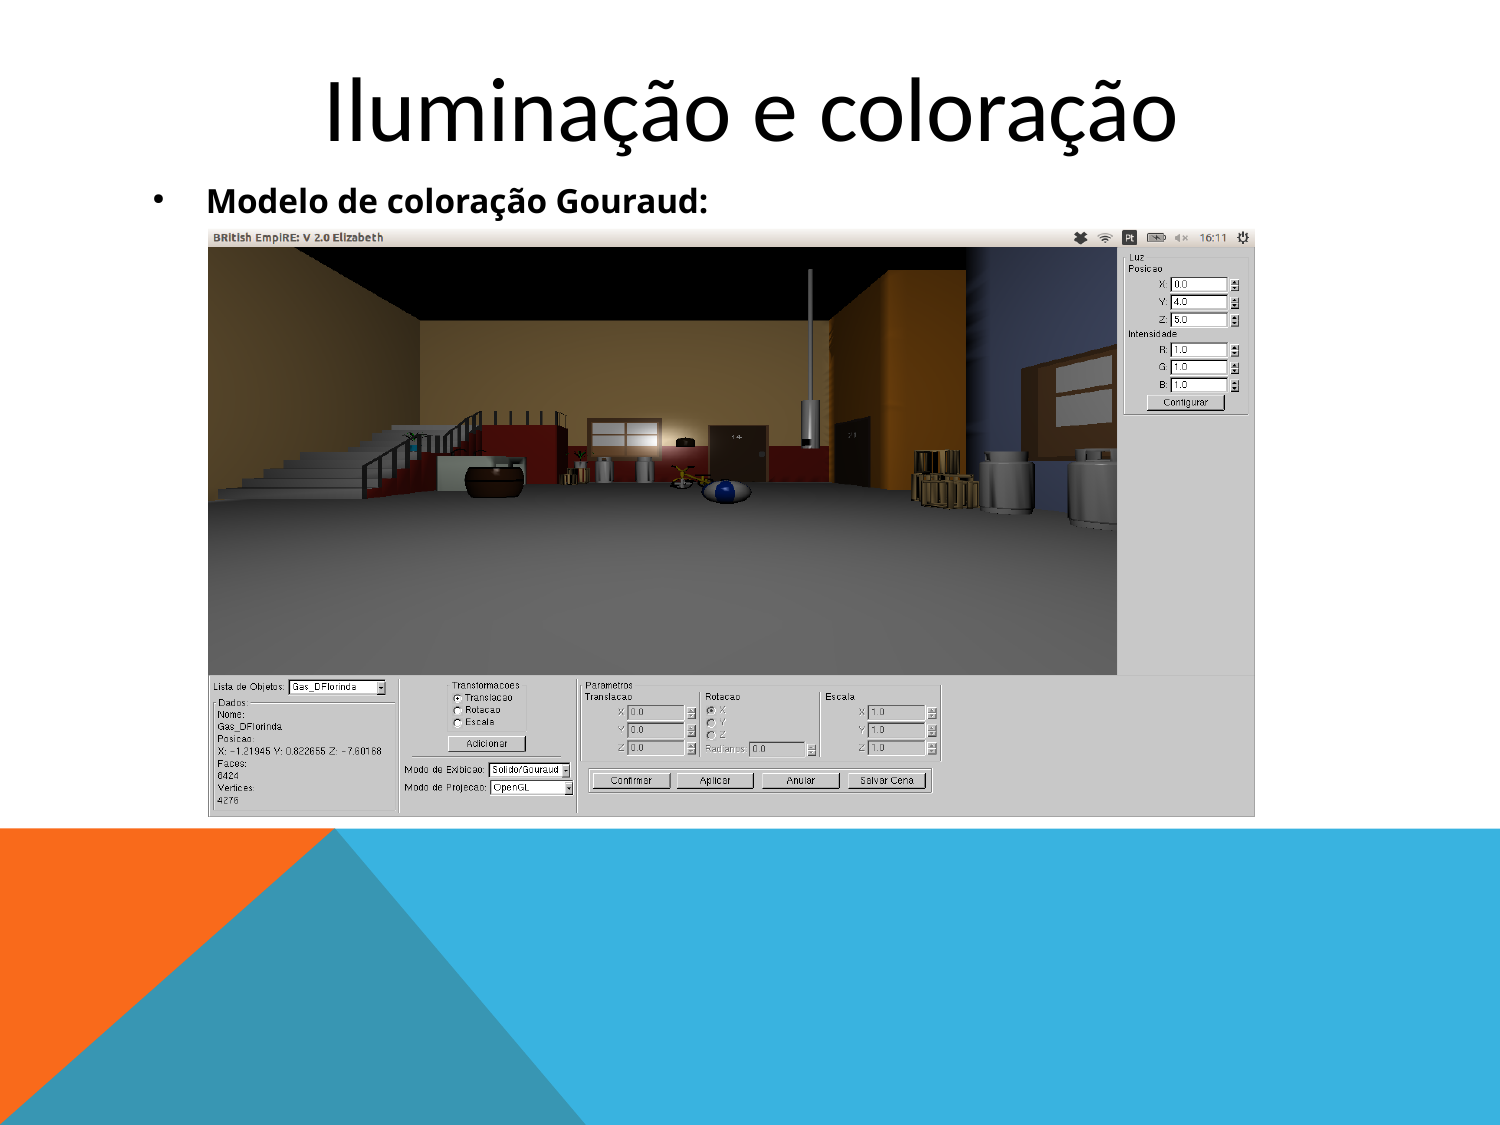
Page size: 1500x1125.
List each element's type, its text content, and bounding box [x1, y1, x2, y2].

list Modelo de coloração Gouraud: [135, 180, 1369, 768]
title Iluminação e coloração [135, 60, 1369, 150]
picture [208, 228, 1255, 817]
